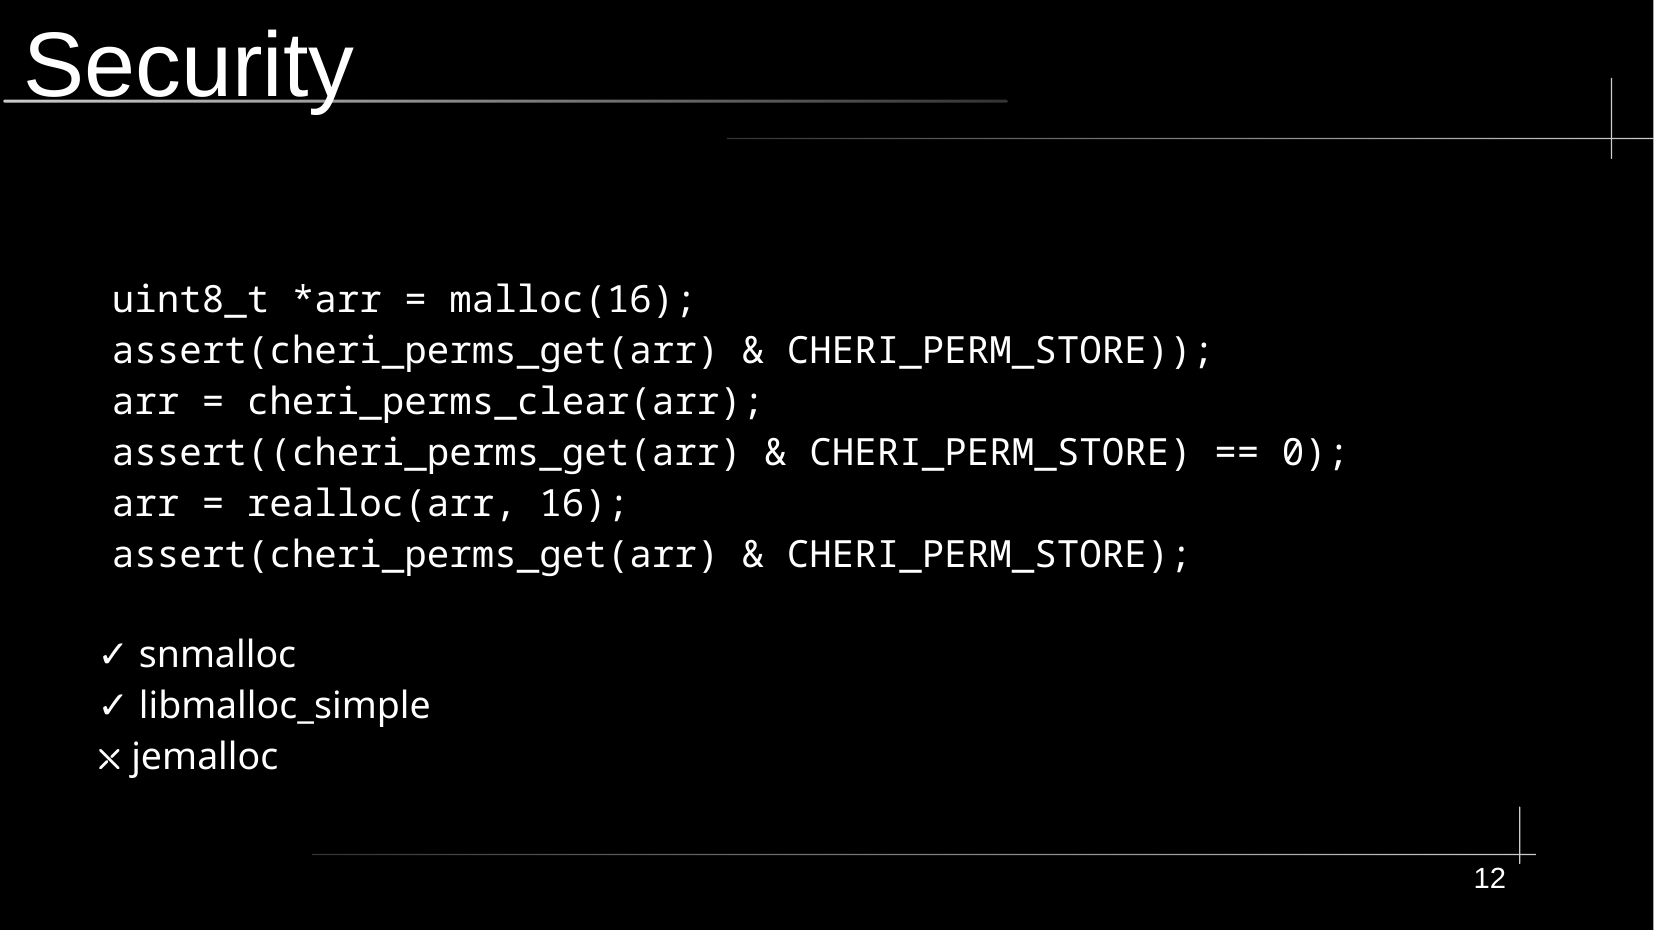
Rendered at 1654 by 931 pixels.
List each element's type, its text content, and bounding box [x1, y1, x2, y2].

title Security [23, 11, 1589, 119]
text_box ✓ snmalloc ✓ libmalloc_simple ⛌ jemalloc [82, 619, 499, 777]
text_box uint8_t *arr = malloc(16); assert(cheri_perms_get(arr) & CHERI_PERM_STORE)); arr = cheri_perms_clear(arr); assert((cheri_perms_get(arr) & CHERI_PERM_STORE) == 0); arr = realloc(arr, 16); assert(cheri_perms_get(arr) & CHERI_PERM_STORE); [97, 264, 1557, 706]
